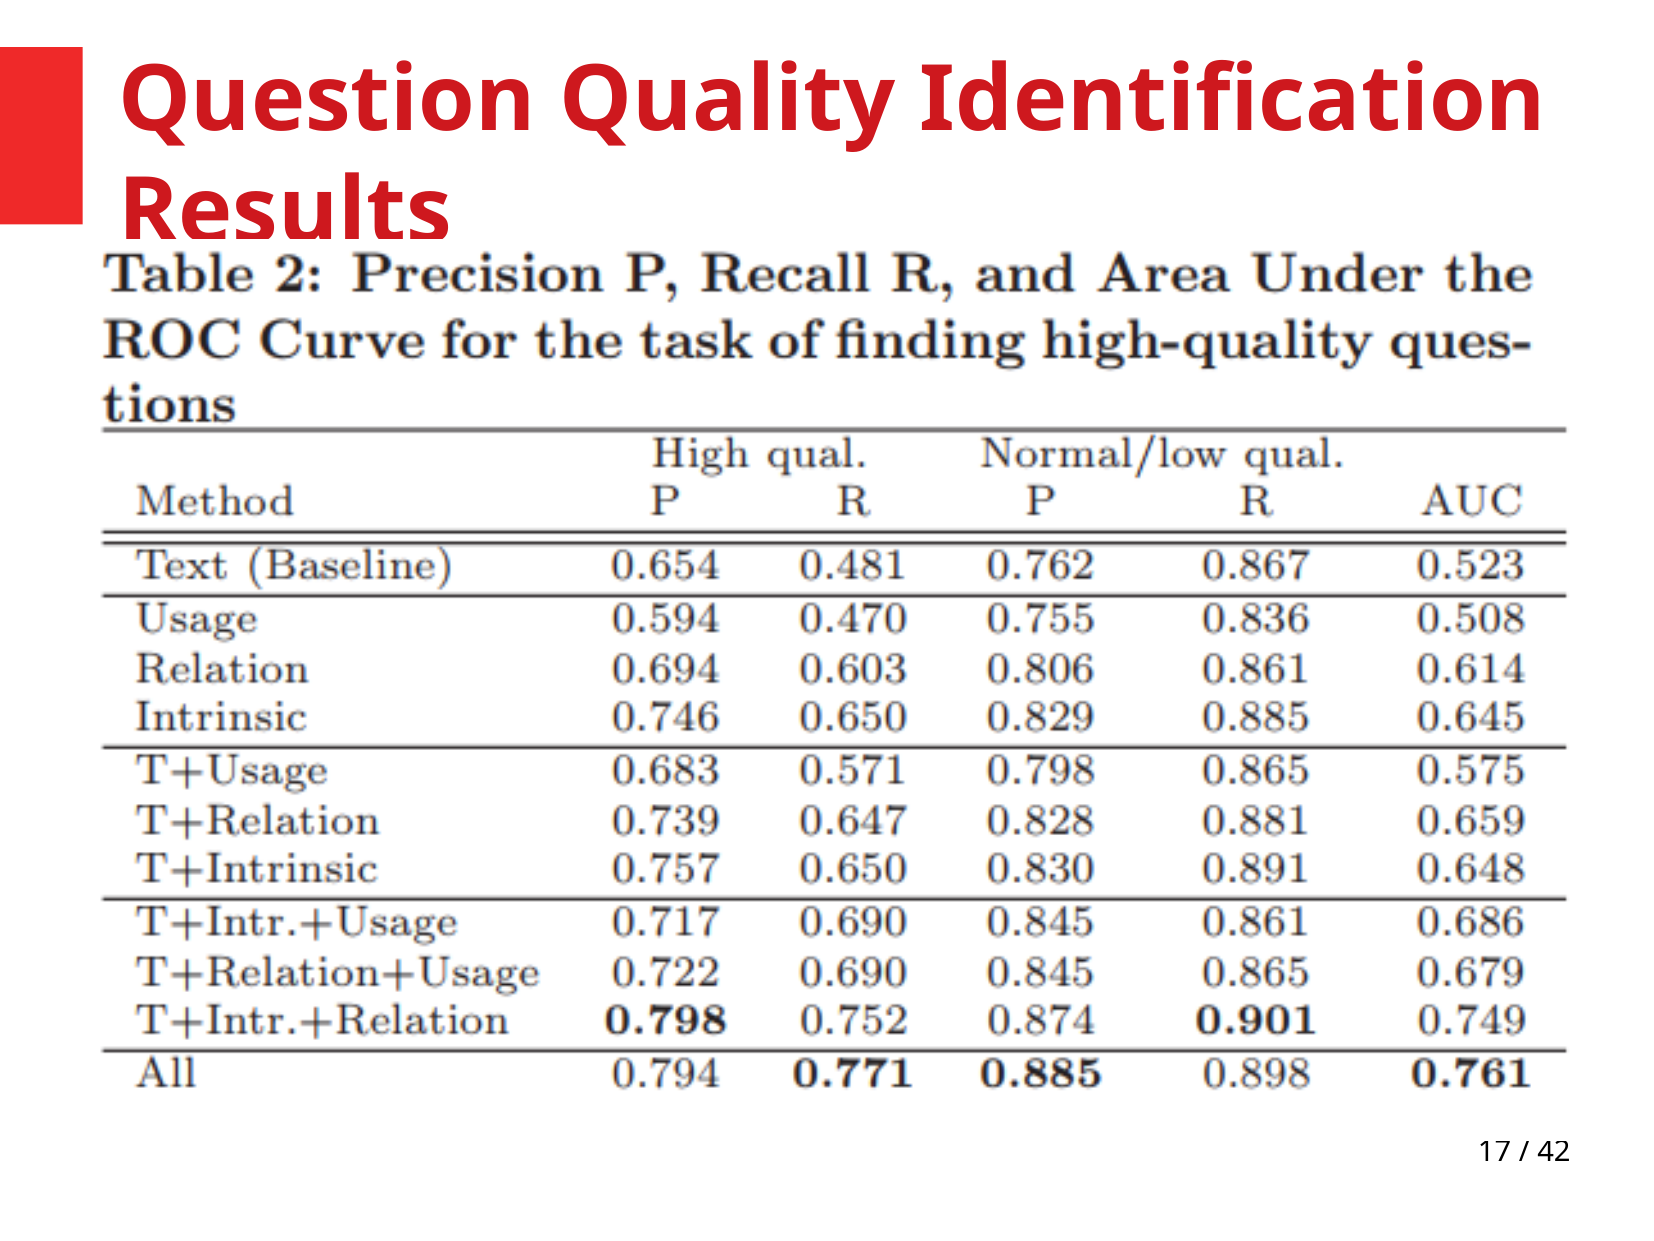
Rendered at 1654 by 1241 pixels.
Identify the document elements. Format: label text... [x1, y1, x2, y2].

title Question Quality Identification Results [118, 49, 1591, 257]
picture [89, 239, 1590, 1141]
